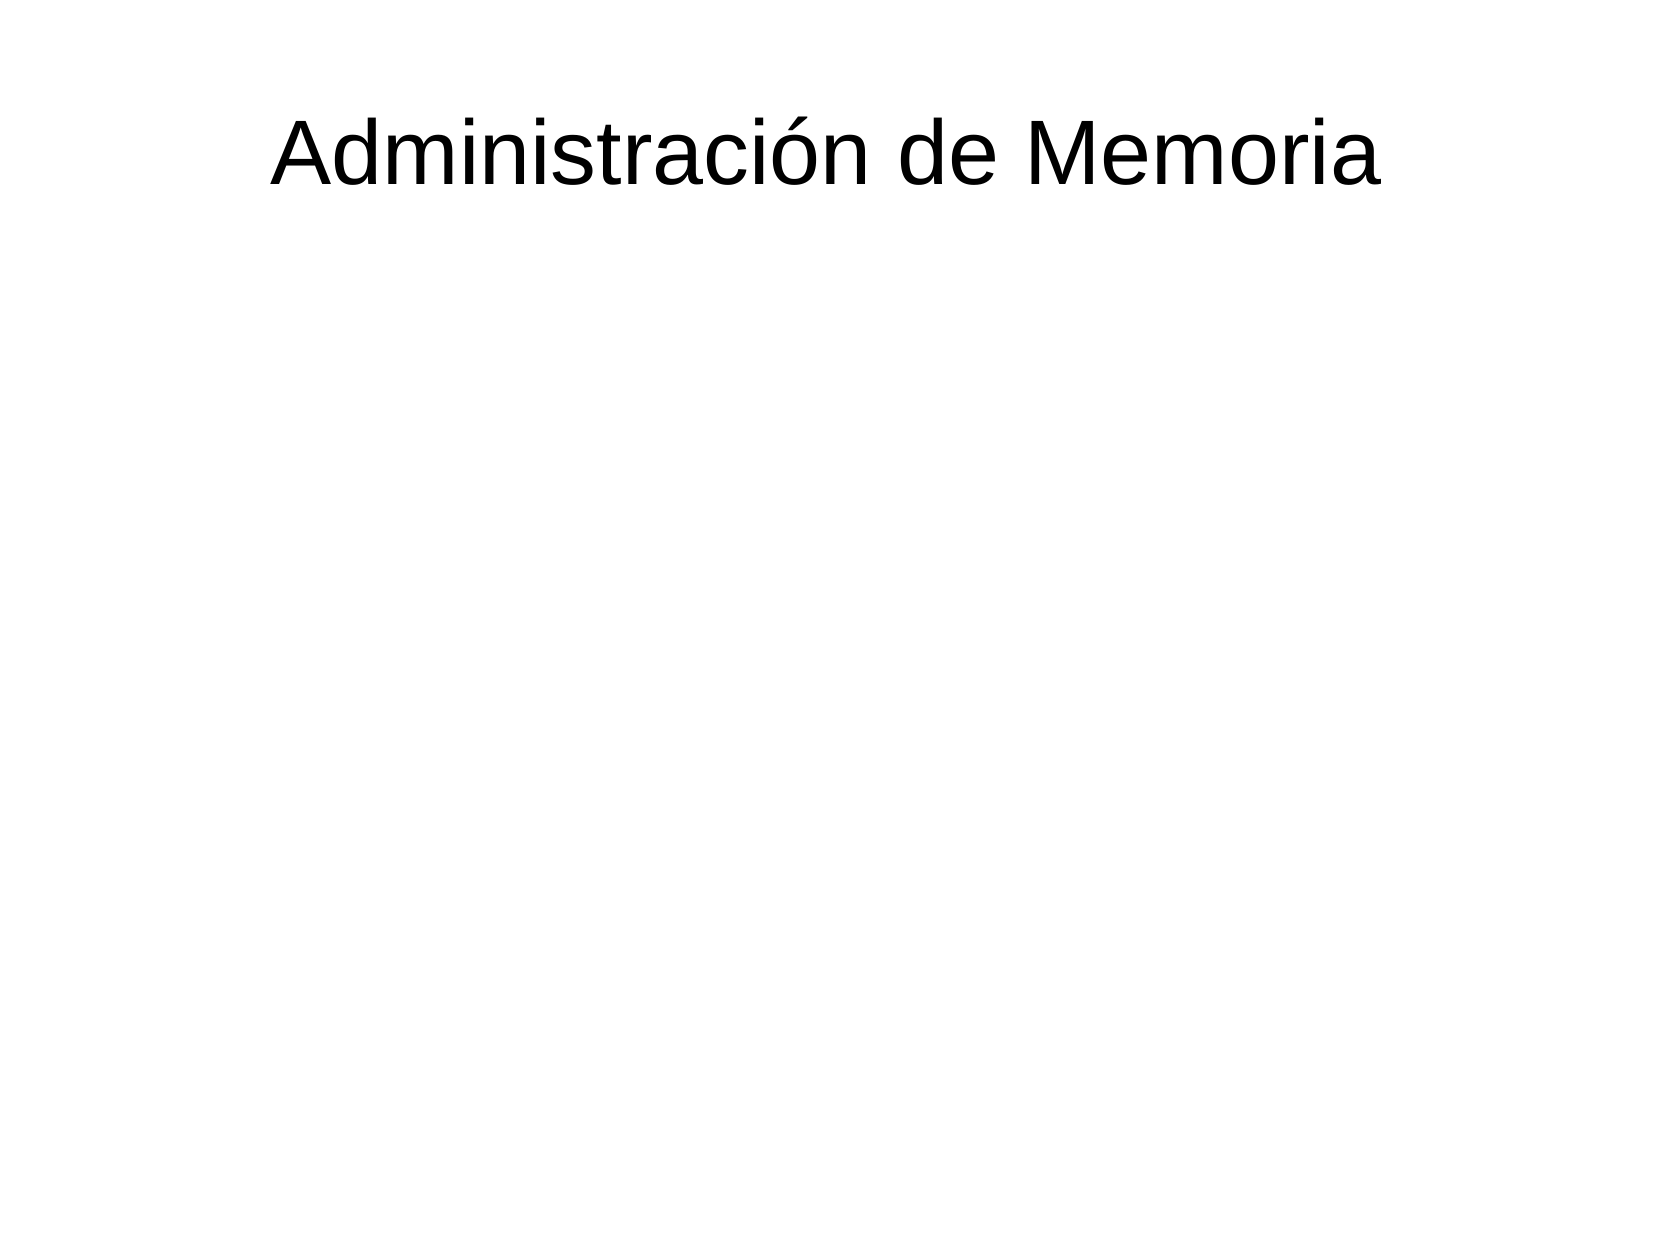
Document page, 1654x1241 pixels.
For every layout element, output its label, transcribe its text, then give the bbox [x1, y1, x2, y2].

title Administración de Memoria [82, 49, 1571, 257]
